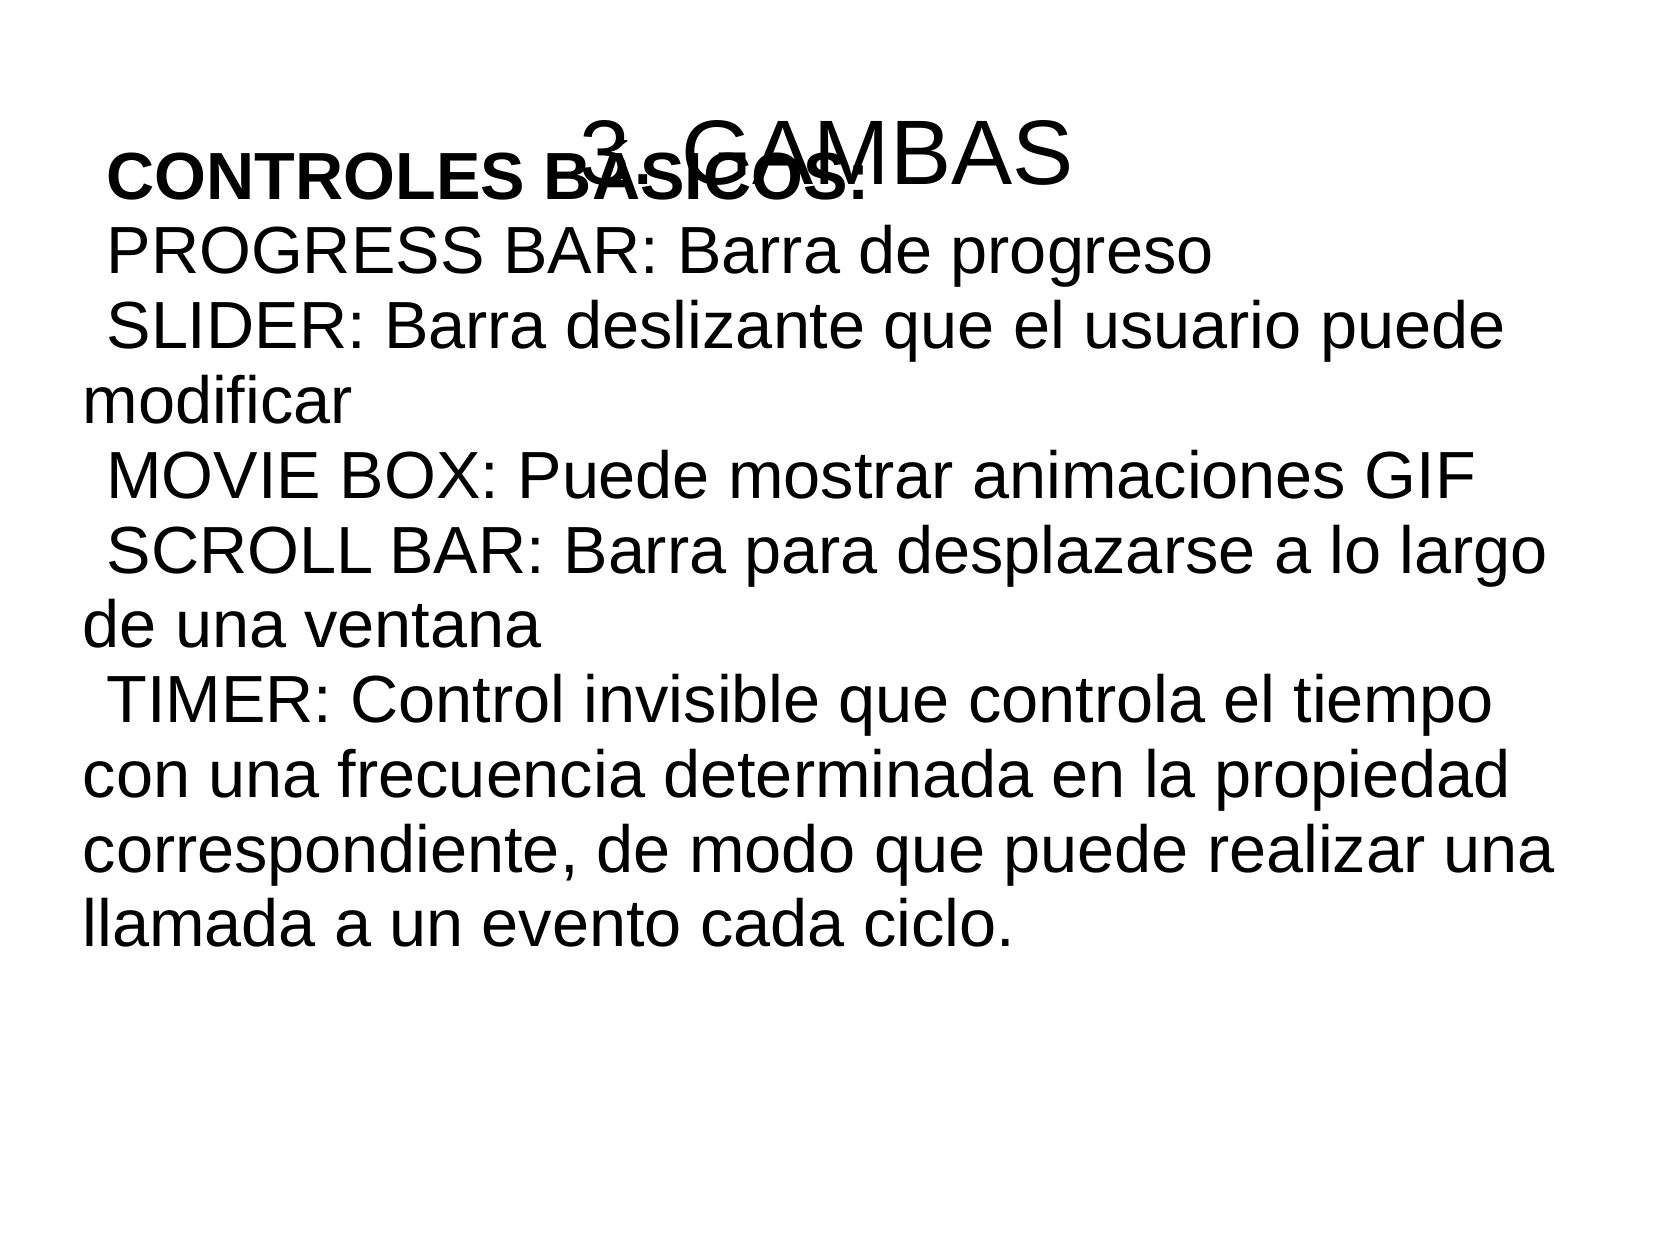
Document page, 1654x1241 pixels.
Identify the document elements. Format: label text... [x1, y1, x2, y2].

title 3. GAMBAS [82, 49, 1571, 138]
subtitle CONTROLES BÁSICOS: PROGRESS BAR: Barra de progreso SLIDER: Barra deslizante que el usuario puede modificar MOVIE BOX: Puede mostrar animaciones GIF SCROLL BAR: Barra para desplazarse a lo largo de una ventana TIMER: Control invisible que controla el tiempo con una frecuencia determinada en la propiedad correspondiente, de modo que puede realizar una llamada a un evento cada ciclo. [82, 138, 1571, 1241]
